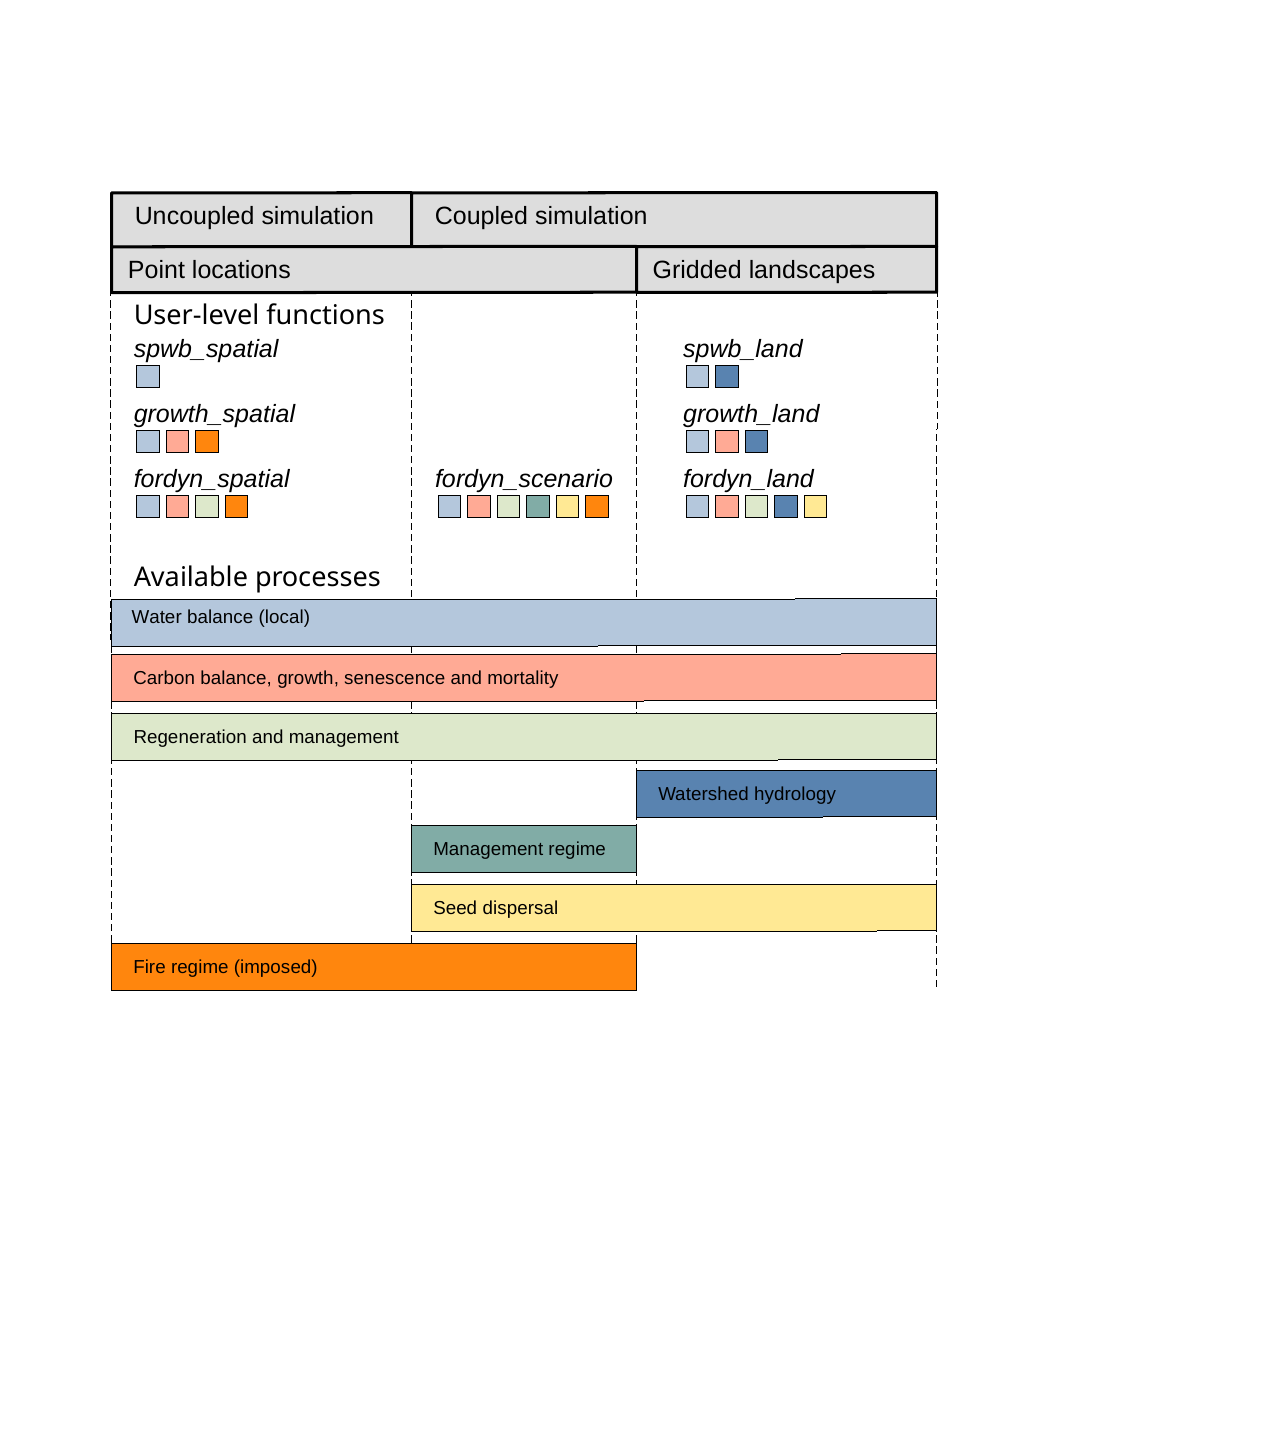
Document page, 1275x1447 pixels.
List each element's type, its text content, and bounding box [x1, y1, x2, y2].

text_box Available processes [119, 550, 412, 599]
text_box [136, 495, 160, 518]
text_box [136, 430, 160, 453]
text_box [585, 495, 609, 518]
text_box [166, 430, 189, 453]
text_box Seed dispersal [411, 884, 937, 932]
text_box spwb_land [668, 327, 864, 379]
text_box spwb_spatial [119, 327, 315, 379]
text_box fordyn_spatial [119, 457, 315, 509]
text_box Point locations [111, 246, 635, 293]
text_box User-level functions [119, 294, 412, 395]
text_box [745, 495, 768, 518]
text_box [686, 430, 709, 453]
text_box [715, 365, 739, 388]
text_box [467, 495, 491, 518]
text_box Uncoupled simulation [111, 192, 410, 245]
text_box [686, 365, 709, 388]
text_box [556, 495, 579, 518]
text_box [686, 495, 709, 518]
text_box Watershed hydrology [636, 770, 937, 818]
text_box [136, 365, 160, 388]
text_box Management regime [411, 825, 637, 873]
text_box [166, 495, 189, 518]
text_box [497, 495, 520, 518]
text_box Carbon balance, growth, senescence and mortality [111, 653, 937, 702]
text_box Fire regime (imposed) [111, 943, 637, 991]
text_box [438, 495, 461, 518]
text_box [225, 495, 248, 518]
text_box growth_spatial [119, 392, 315, 444]
text_box growth_land [668, 392, 864, 444]
text_box [195, 430, 219, 453]
text_box Water balance (local) [111, 598, 937, 647]
text_box [715, 495, 739, 518]
text_box [774, 495, 798, 518]
text_box fordyn_scenario [420, 457, 631, 501]
text_box Gridded landscapes [636, 246, 937, 293]
text_box [195, 495, 219, 518]
text_box [745, 430, 768, 453]
text_box Coupled simulation [411, 192, 937, 245]
text_box fordyn_land [668, 457, 864, 509]
text_box [804, 495, 827, 518]
text_box [526, 495, 550, 518]
text_box Regeneration and management [111, 713, 937, 761]
text_box [715, 430, 739, 453]
